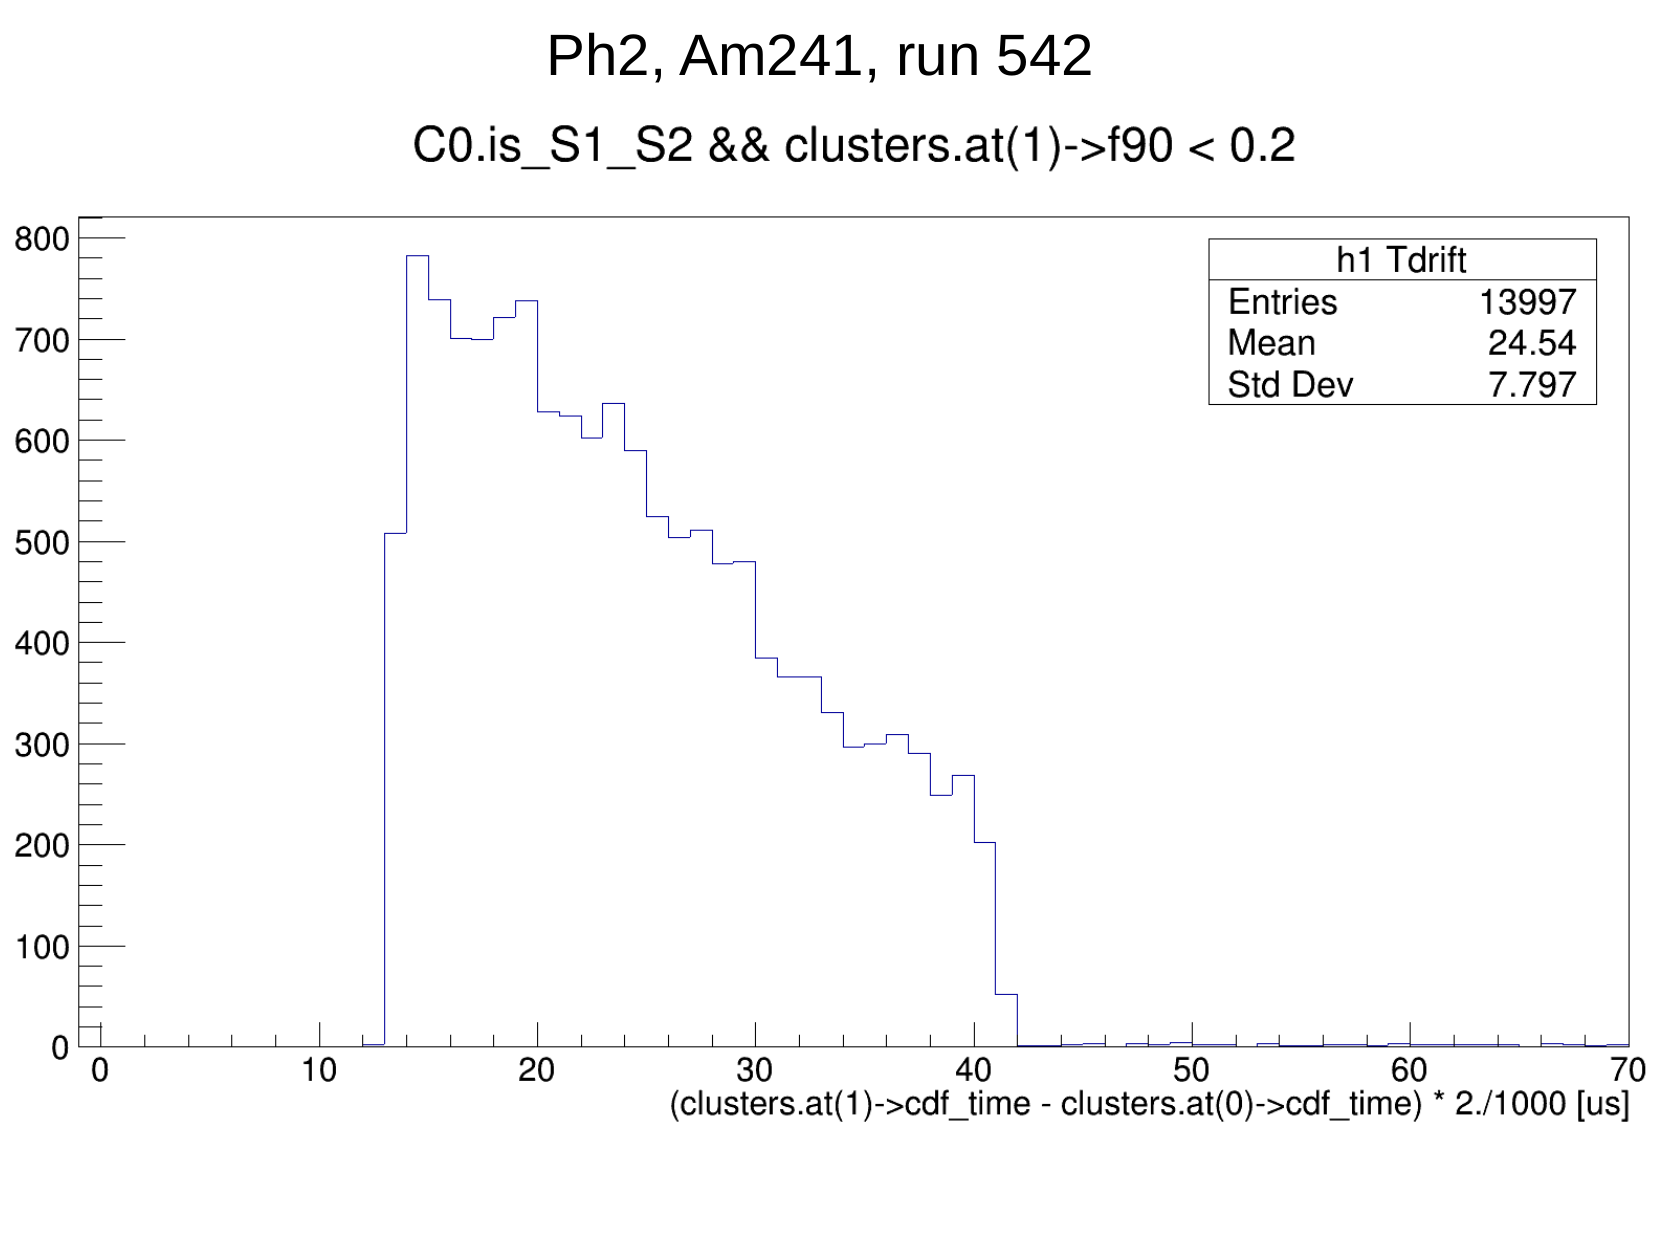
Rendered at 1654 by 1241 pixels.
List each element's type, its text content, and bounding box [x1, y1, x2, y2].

picture [6, 119, 1654, 1128]
text_box Ph2, Am241, run 542 [480, 14, 1162, 119]
